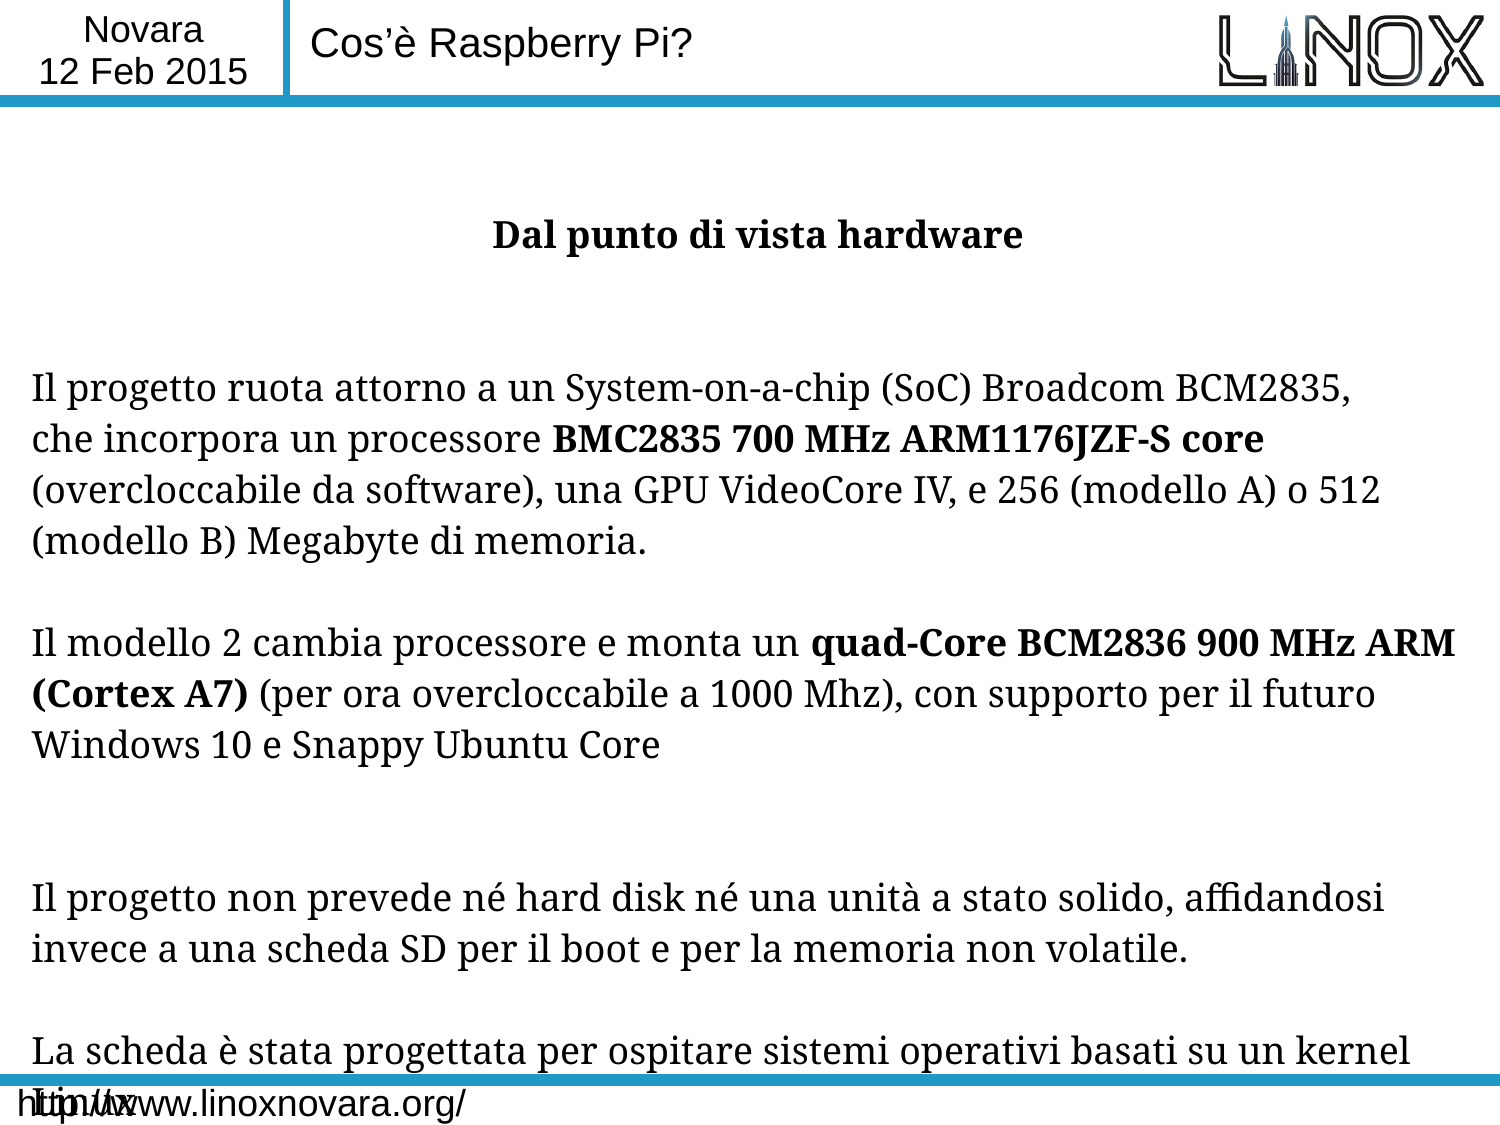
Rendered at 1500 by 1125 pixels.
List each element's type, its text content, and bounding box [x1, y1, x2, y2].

picture [0, 1074, 1500, 1086]
text_box Dal punto di vista hardware Il progetto ruota attorno a un System-on-a-chip (SoC) Broadcom BCM2835, che incorpora un processore BMC2835 700 MHz ARM1176JZF-S core (overcloccabile da software), una GPU VideoCore IV, e 256 (modello A) o 512 (modello B) Megabyte di memoria. Il modello 2 cambia processore e monta un quad-Core BCM2836 900 MHz ARM (Cortex A7) (per ora overcloccabile a 1000 Mhz), con supporto per il futuro Windows 10 e Snappy Ubuntu Core Il progetto non prevede né hard disk né una unità a stato solido, affidandosi invece a una scheda SD per il boot e per la memoria non volatile. La scheda è stata progettata per ospitare sistemi operativi basati su un kernel Linux o RISC OS. [16, 200, 1500, 1043]
picture [0, 0, 1500, 107]
list Cos’è Raspberry Pi? [295, 11, 1321, 87]
